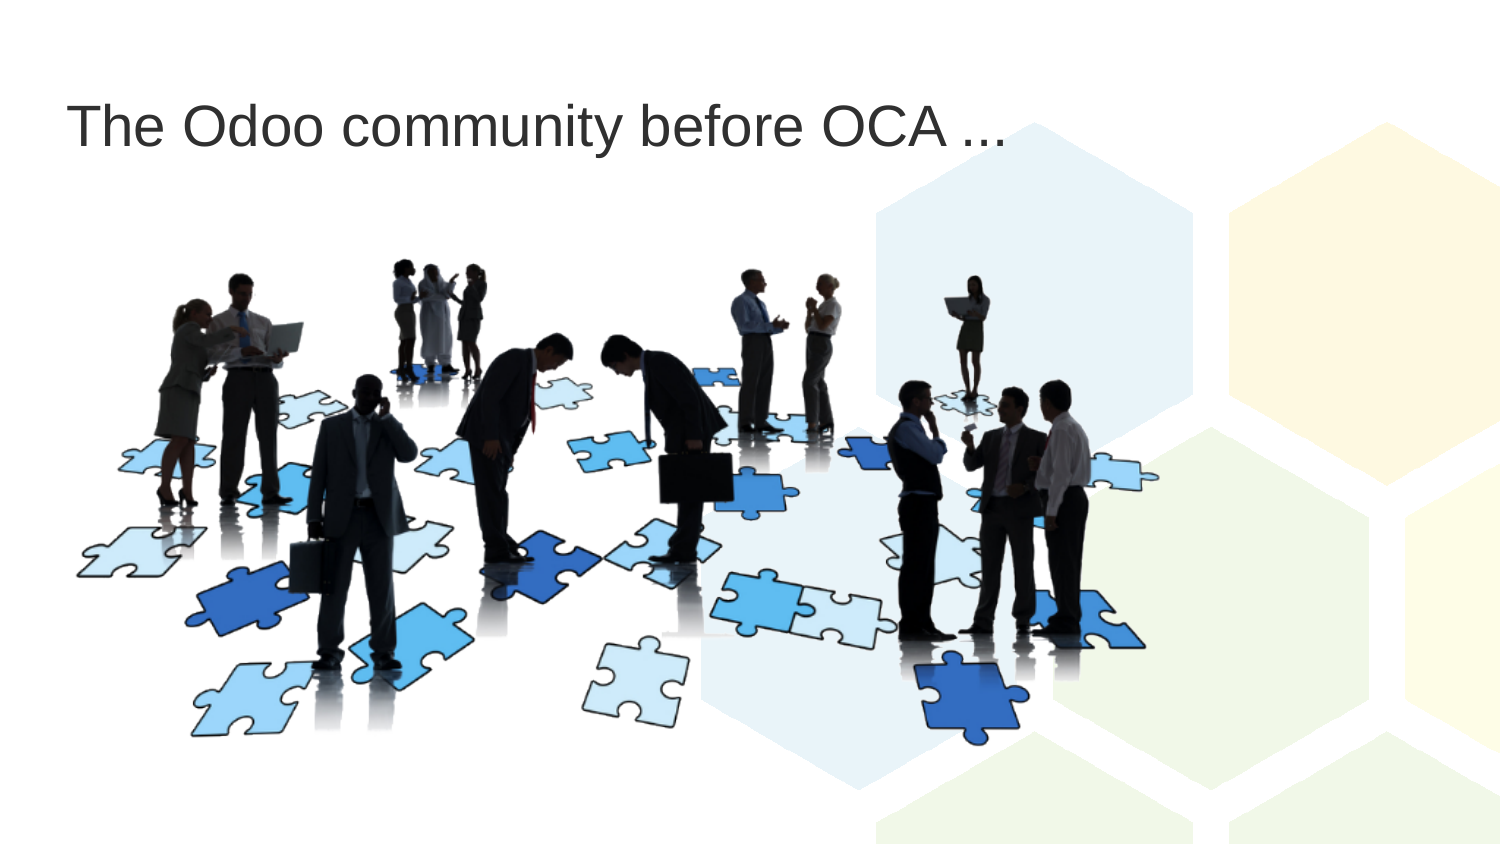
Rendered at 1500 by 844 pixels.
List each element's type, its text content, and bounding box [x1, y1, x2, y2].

picture [0, 0, 1500, 844]
title The Odoo community before OCA ... [51, 72, 1449, 167]
